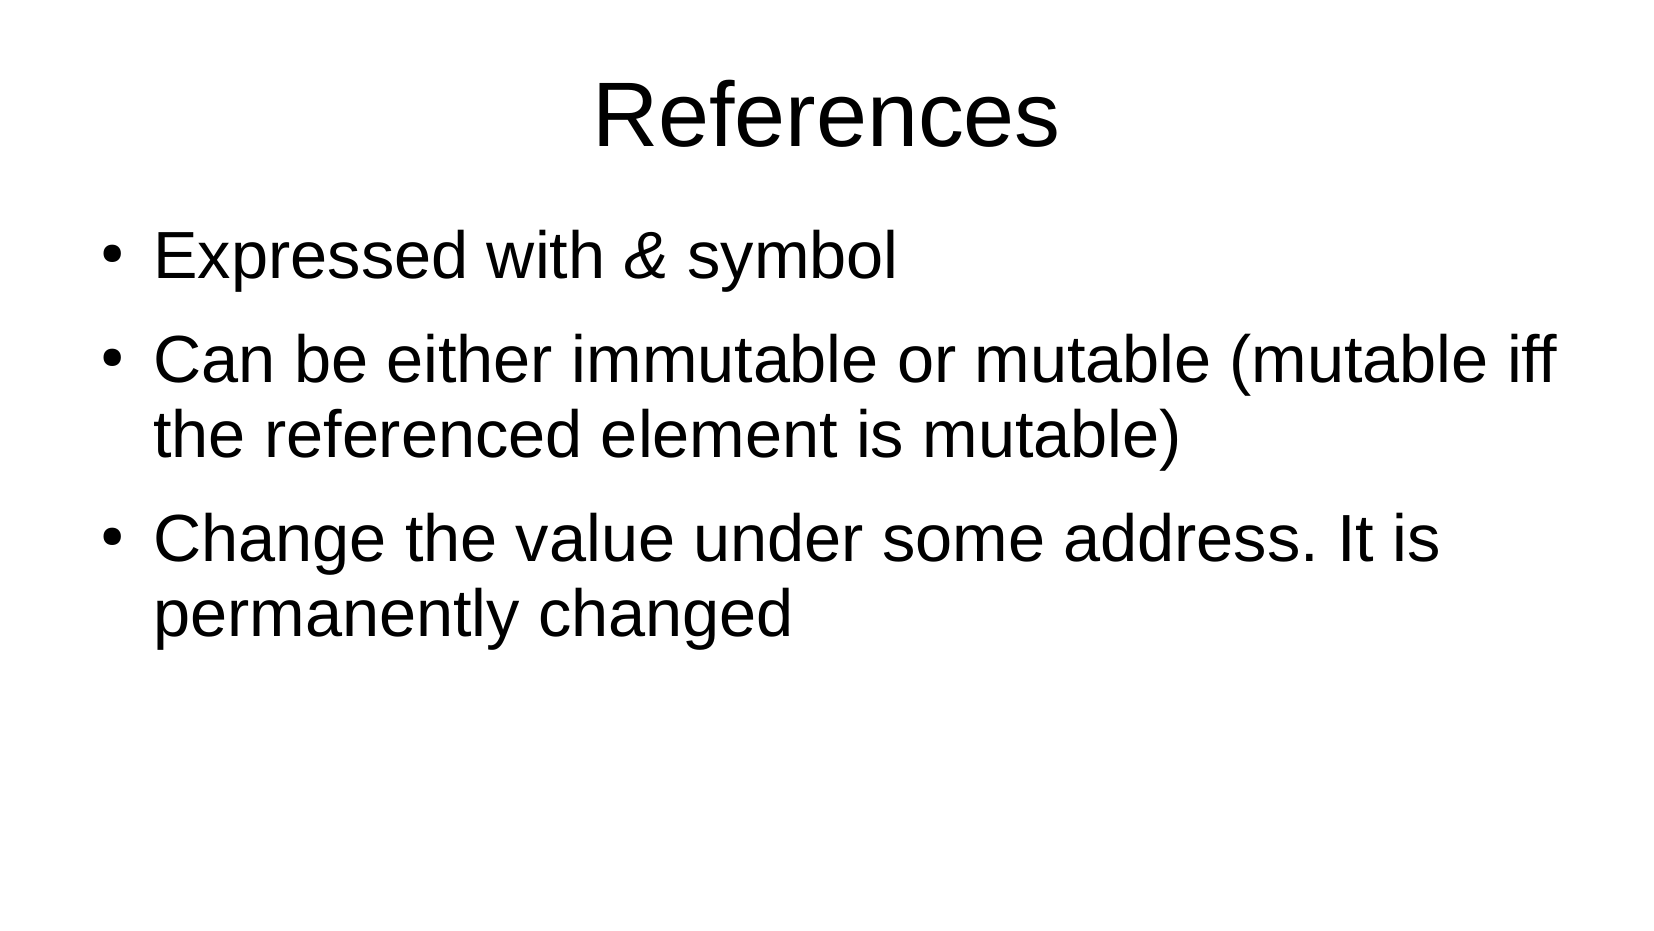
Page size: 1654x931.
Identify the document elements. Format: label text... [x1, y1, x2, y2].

title References [82, 37, 1571, 193]
list Expressed with & symbol Can be either immutable or mutable (mutable iff the referenced element is mutable) Change the value under some address. It is permanently changed [82, 217, 1571, 758]
